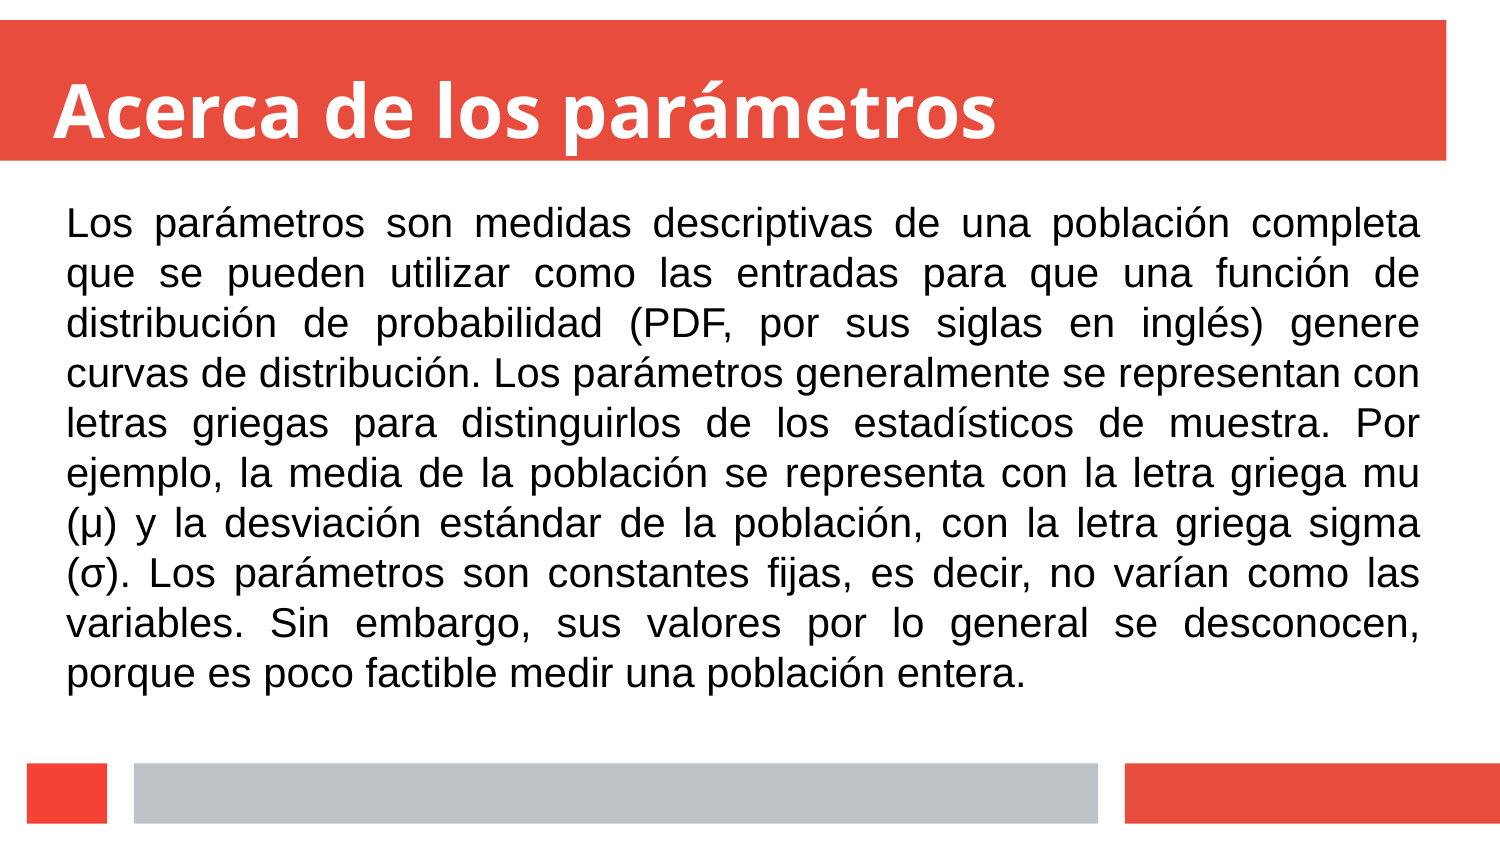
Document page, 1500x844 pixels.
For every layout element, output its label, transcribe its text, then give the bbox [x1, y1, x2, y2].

list Los parámetros son medidas descriptivas de una población completa que se pueden utilizar como las entradas para que una función de distribución de probabilidad (PDF, por sus siglas en inglés) genere curvas de distribución. Los parámetros generalmente se representan con letras griegas para distinguirlos de los estadísticos de muestra. Por ejemplo, la media de la población se representa con la letra griega mu (μ) y la desviación estándar de la población, con la letra griega sigma (σ). Los parámetros son constantes fijas, es decir, no varían como las variables. Sin embargo, sus valores por lo general se desconocen, porque es poco factible medir una población entera. [53, 183, 1434, 706]
title Acerca de los parámetros [41, 65, 1434, 166]
